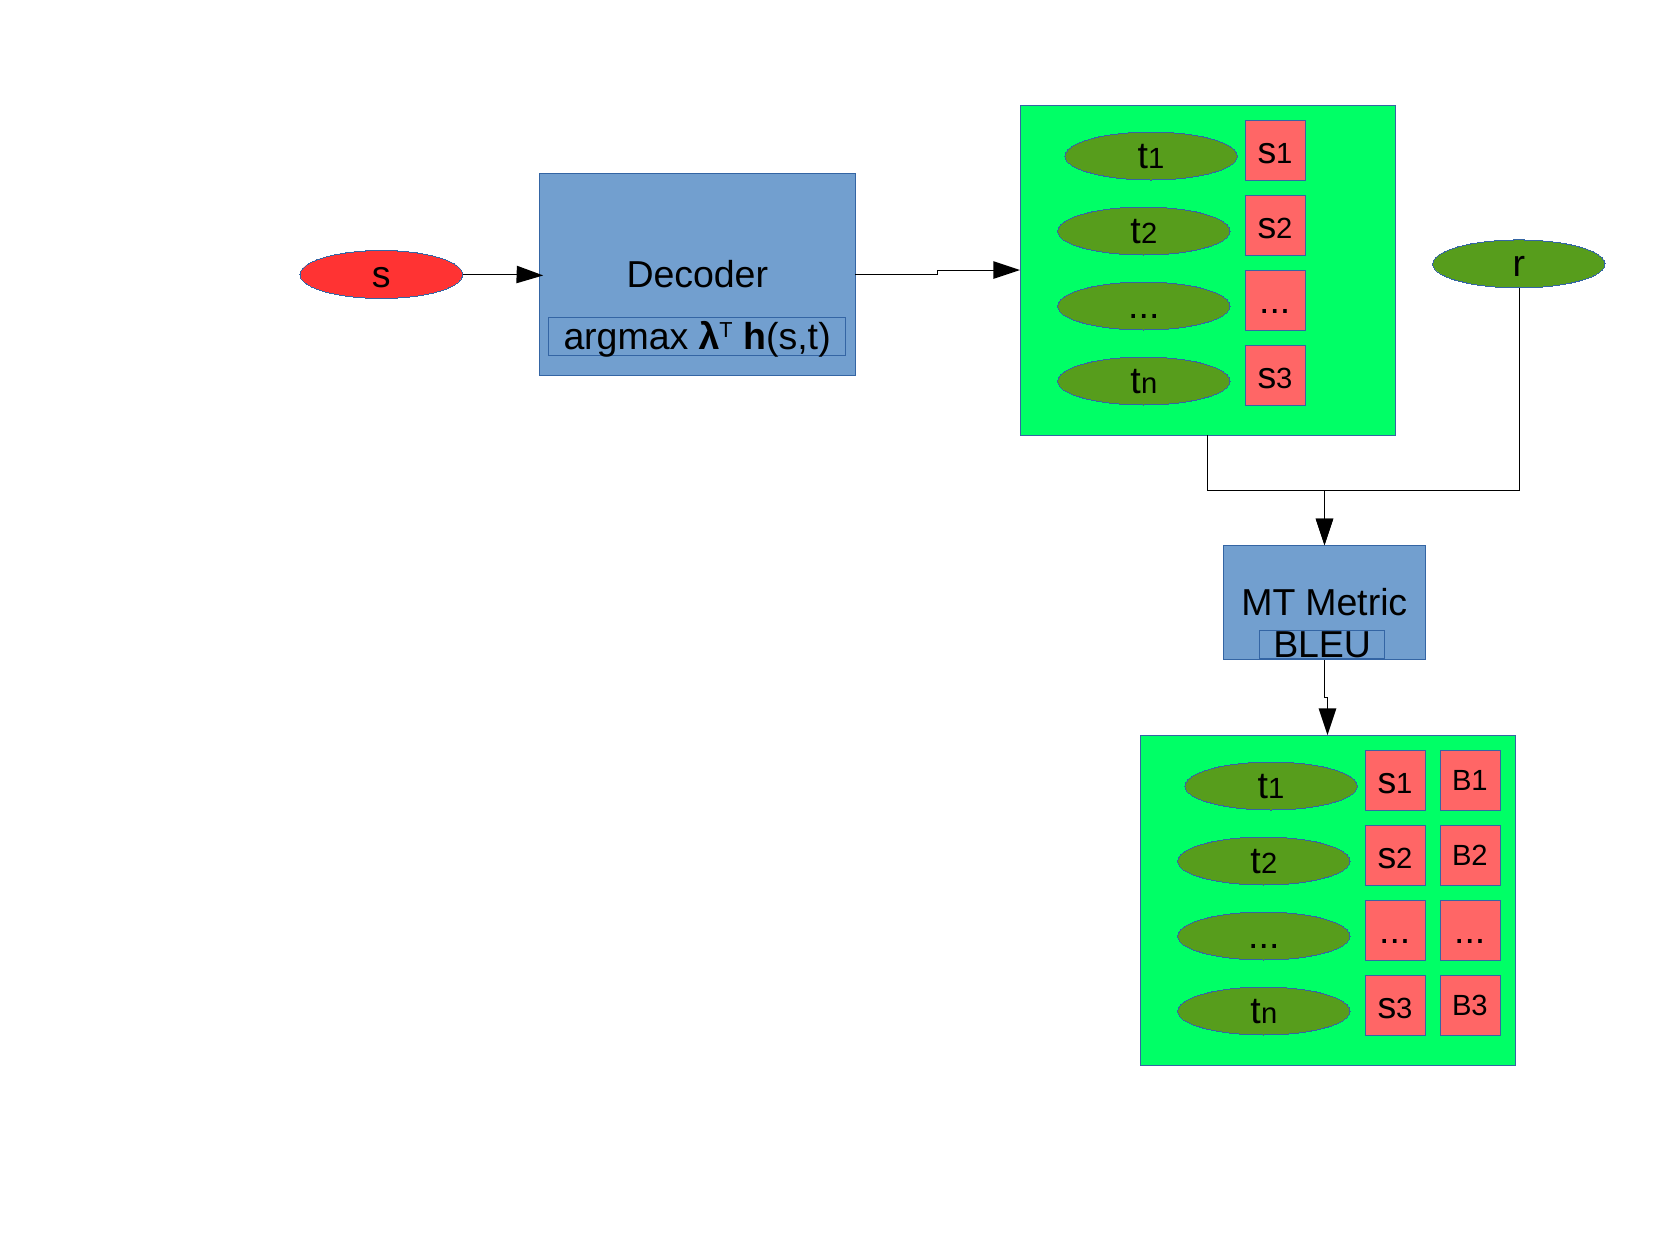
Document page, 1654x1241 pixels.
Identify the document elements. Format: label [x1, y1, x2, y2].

text_box [285, 75, 1621, 1126]
